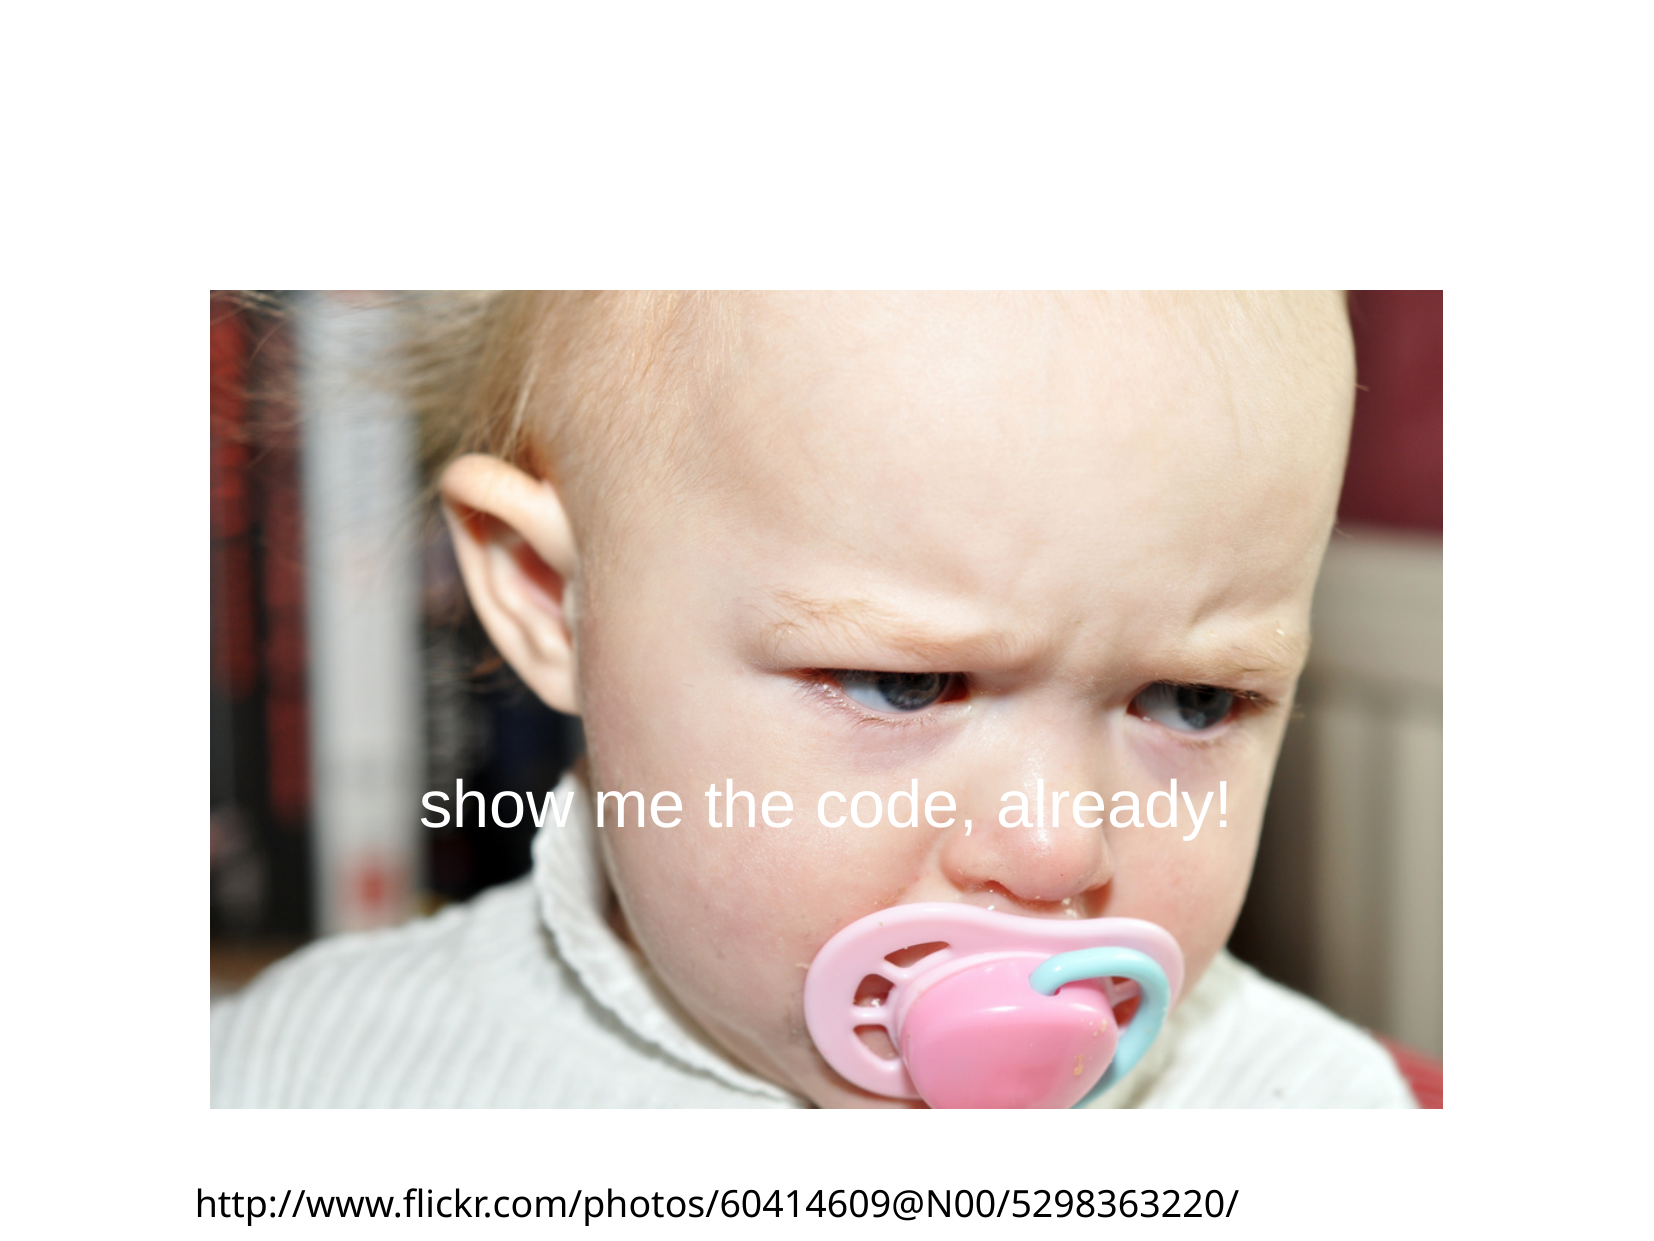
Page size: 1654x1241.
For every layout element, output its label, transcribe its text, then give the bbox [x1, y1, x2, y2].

text_box http://www.flickr.com/photos/60414609@N00/5298363220/ [180, 1170, 1188, 1234]
picture [210, 290, 1443, 1109]
